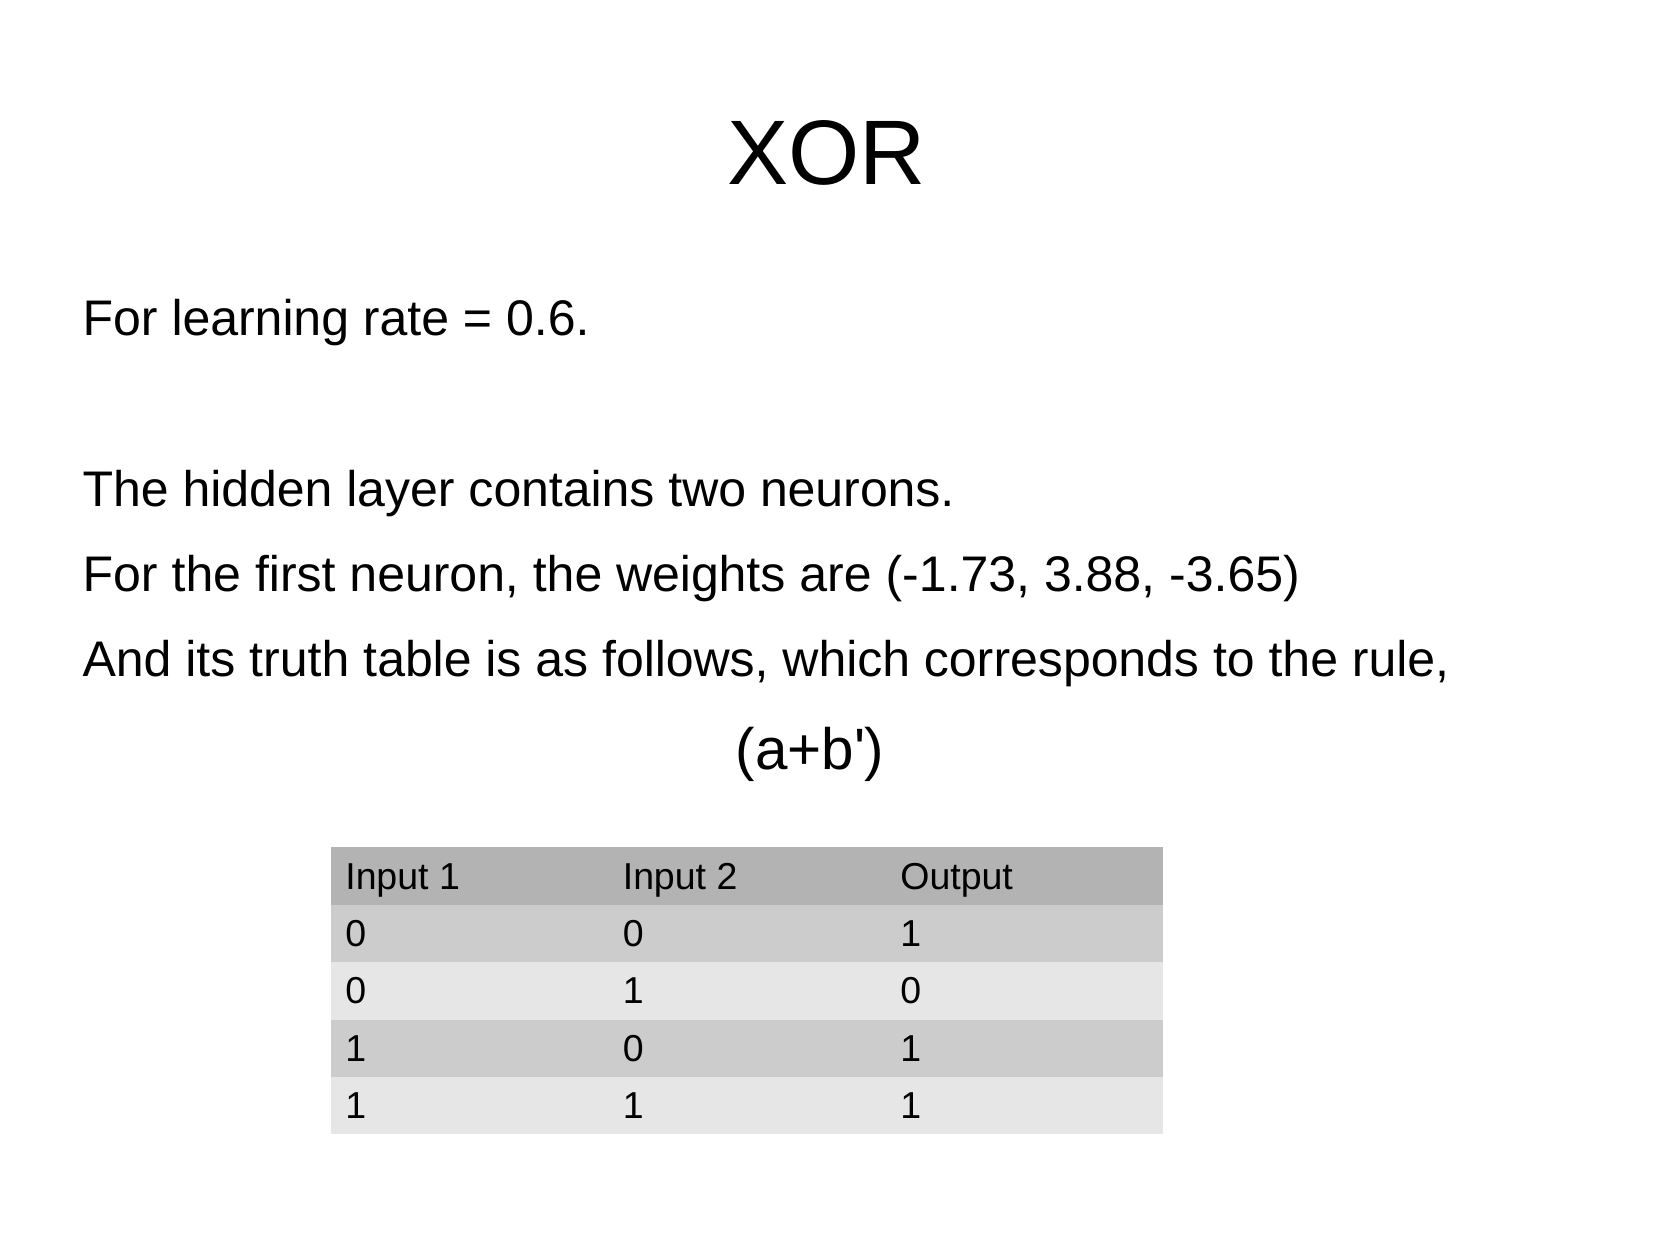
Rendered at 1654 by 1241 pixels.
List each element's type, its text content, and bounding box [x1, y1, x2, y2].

table_cell 1 [886, 905, 1163, 962]
table_cell 0 [331, 962, 608, 1020]
table_cell 1 [331, 1020, 608, 1077]
table_cell 1 [331, 1077, 608, 1134]
table_cell 0 [331, 905, 608, 962]
table_cell 0 [608, 1020, 886, 1077]
table_cell 1 [886, 1020, 1163, 1077]
table_cell 1 [886, 1077, 1163, 1134]
table_header Input 2 [608, 847, 886, 905]
table_cell 1 [608, 1077, 886, 1134]
table_cell 0 [886, 962, 1163, 1020]
text_box [82, 290, 1538, 1010]
table_header Input 1 [331, 847, 608, 905]
table_header Output [886, 847, 1163, 905]
title XOR [82, 49, 1571, 257]
table_cell 0 [608, 905, 886, 962]
table_cell 1 [608, 962, 886, 1020]
